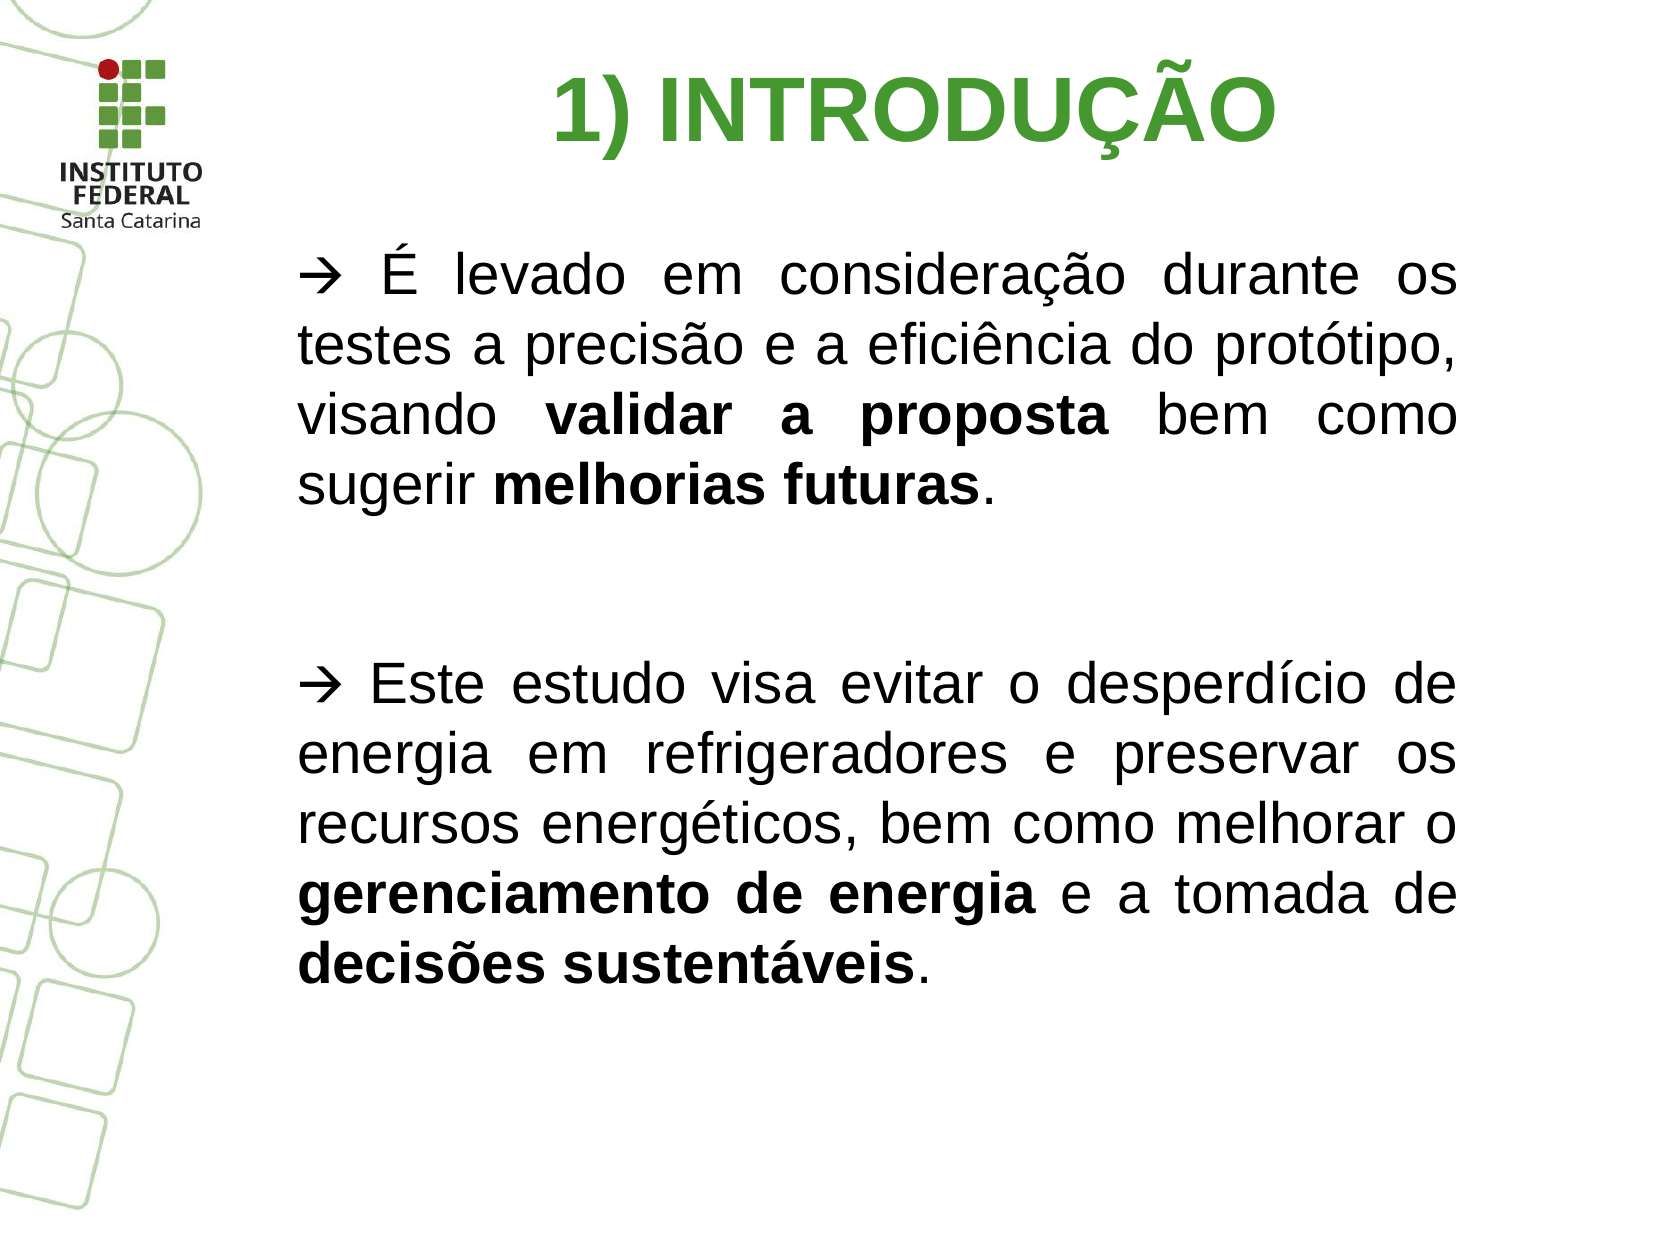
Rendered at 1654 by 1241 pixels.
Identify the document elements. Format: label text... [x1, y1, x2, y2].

title 1) INTRODUÇÃO [259, 1, 1571, 209]
picture [0, 0, 1654, 1241]
list 🡪 É levado em consideração durante os testes a precisão e a eficiência do protótipo, visando validar a proposta bem como sugerir melhorias futuras. 🡪 Este estudo visa evitar o desperdício de energia em refrigeradores e preservar os recursos energéticos, bem como melhorar o gerenciamento de energia e a tomada de decisões sustentáveis. [212, 186, 1460, 1183]
